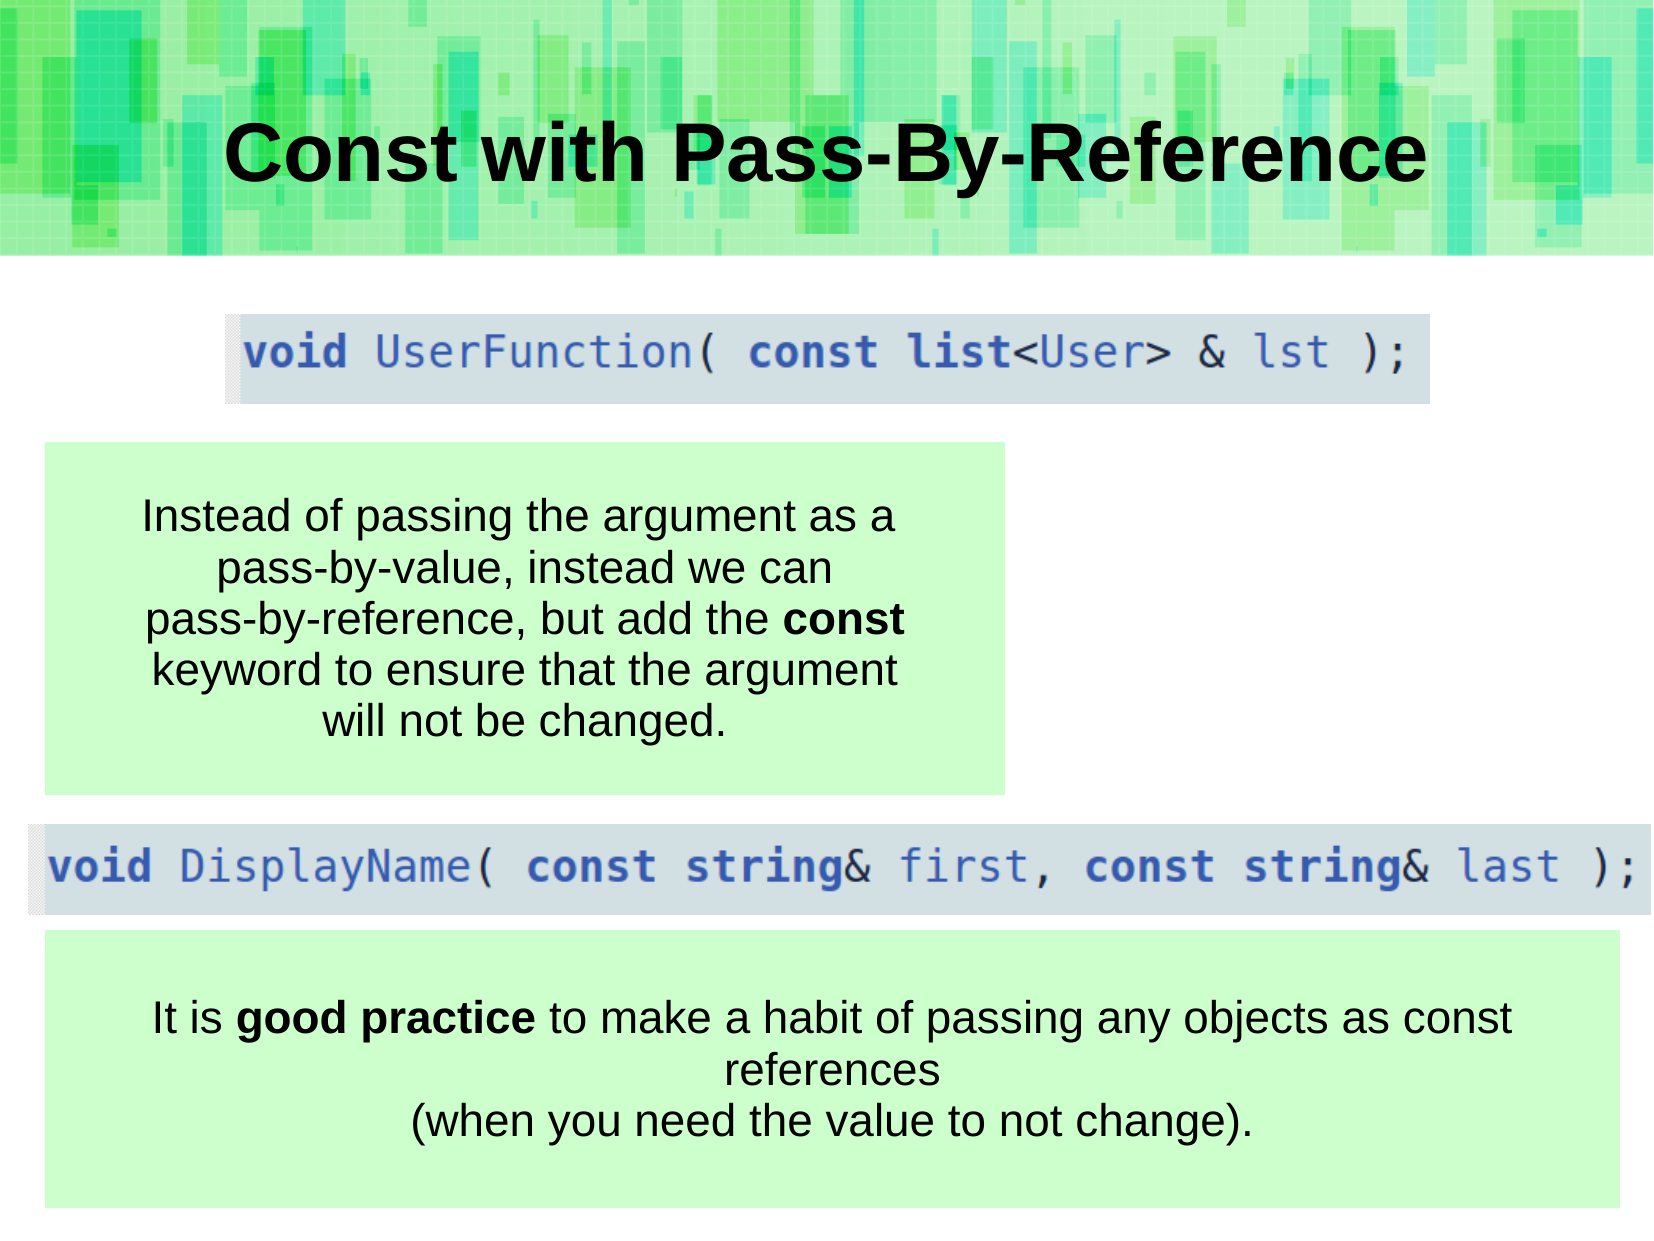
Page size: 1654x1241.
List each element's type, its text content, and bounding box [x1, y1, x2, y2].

title Const with Pass-By-Reference [82, 49, 1571, 257]
text_box Instead of passing the argument as a pass-by-value, instead we can pass-by-reference, but add the const keyword to ensure that the argument will not be changed. [45, 442, 1006, 796]
text_box It is good practice to make a habit of passing any objects as const references (when you need the value to not change). [45, 930, 1621, 1208]
text_box “while not done” [705, 916, 1126, 927]
picture [0, 0, 1654, 1241]
